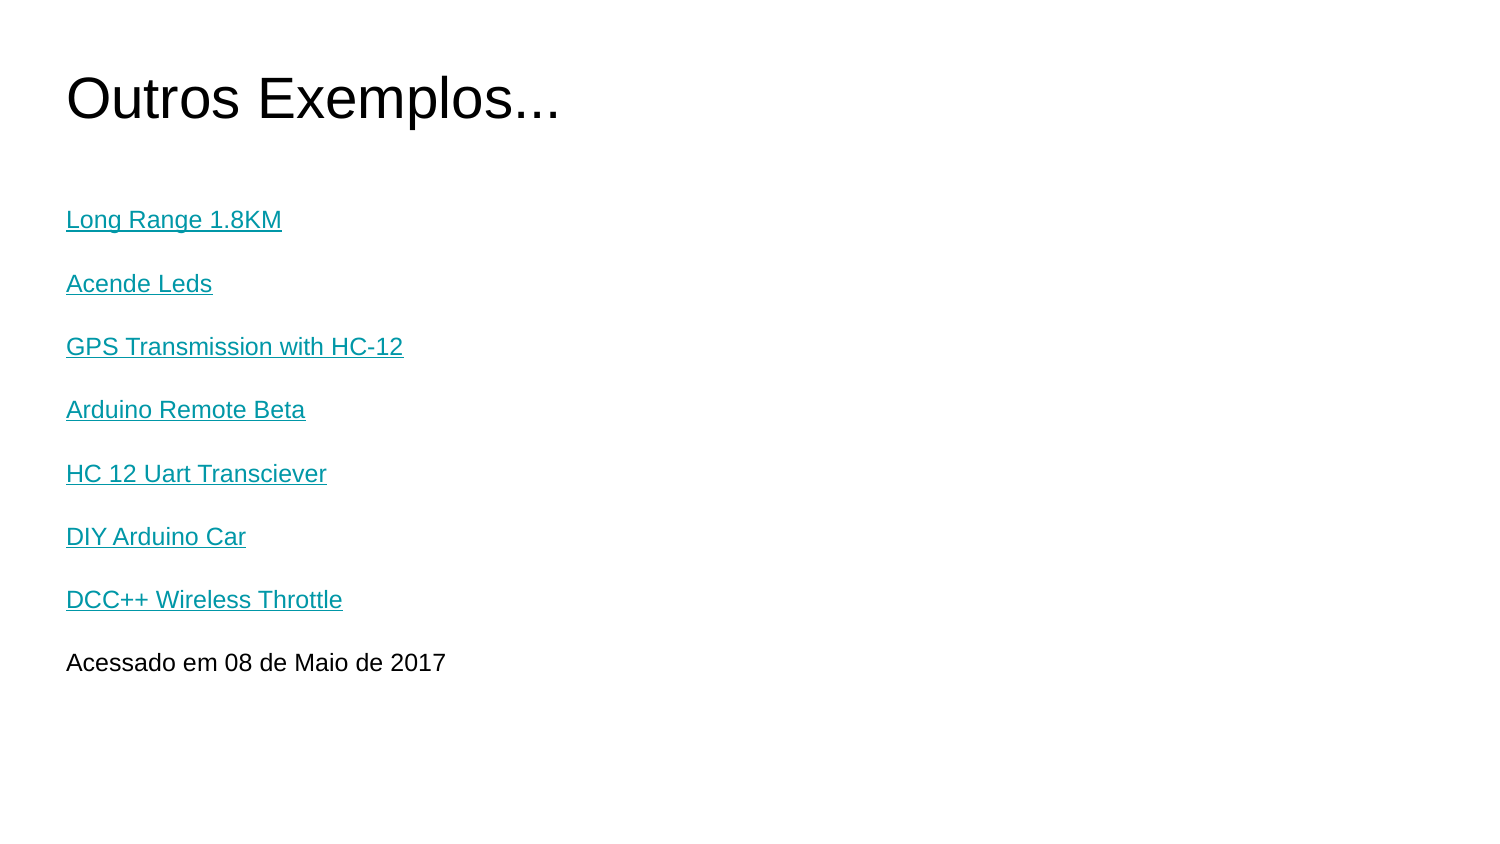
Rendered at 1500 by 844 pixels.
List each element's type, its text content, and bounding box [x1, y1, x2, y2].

list Long Range 1.8KM Acende Leds GPS Transmission with HC-12 Arduino Remote Beta HC 12 Uart Transciever DIY Arduino Car DCC++ Wireless Throttle Acessado em 08 de Maio de 2017 [51, 189, 1449, 750]
title Outros Exemplos... [51, 45, 1449, 140]
